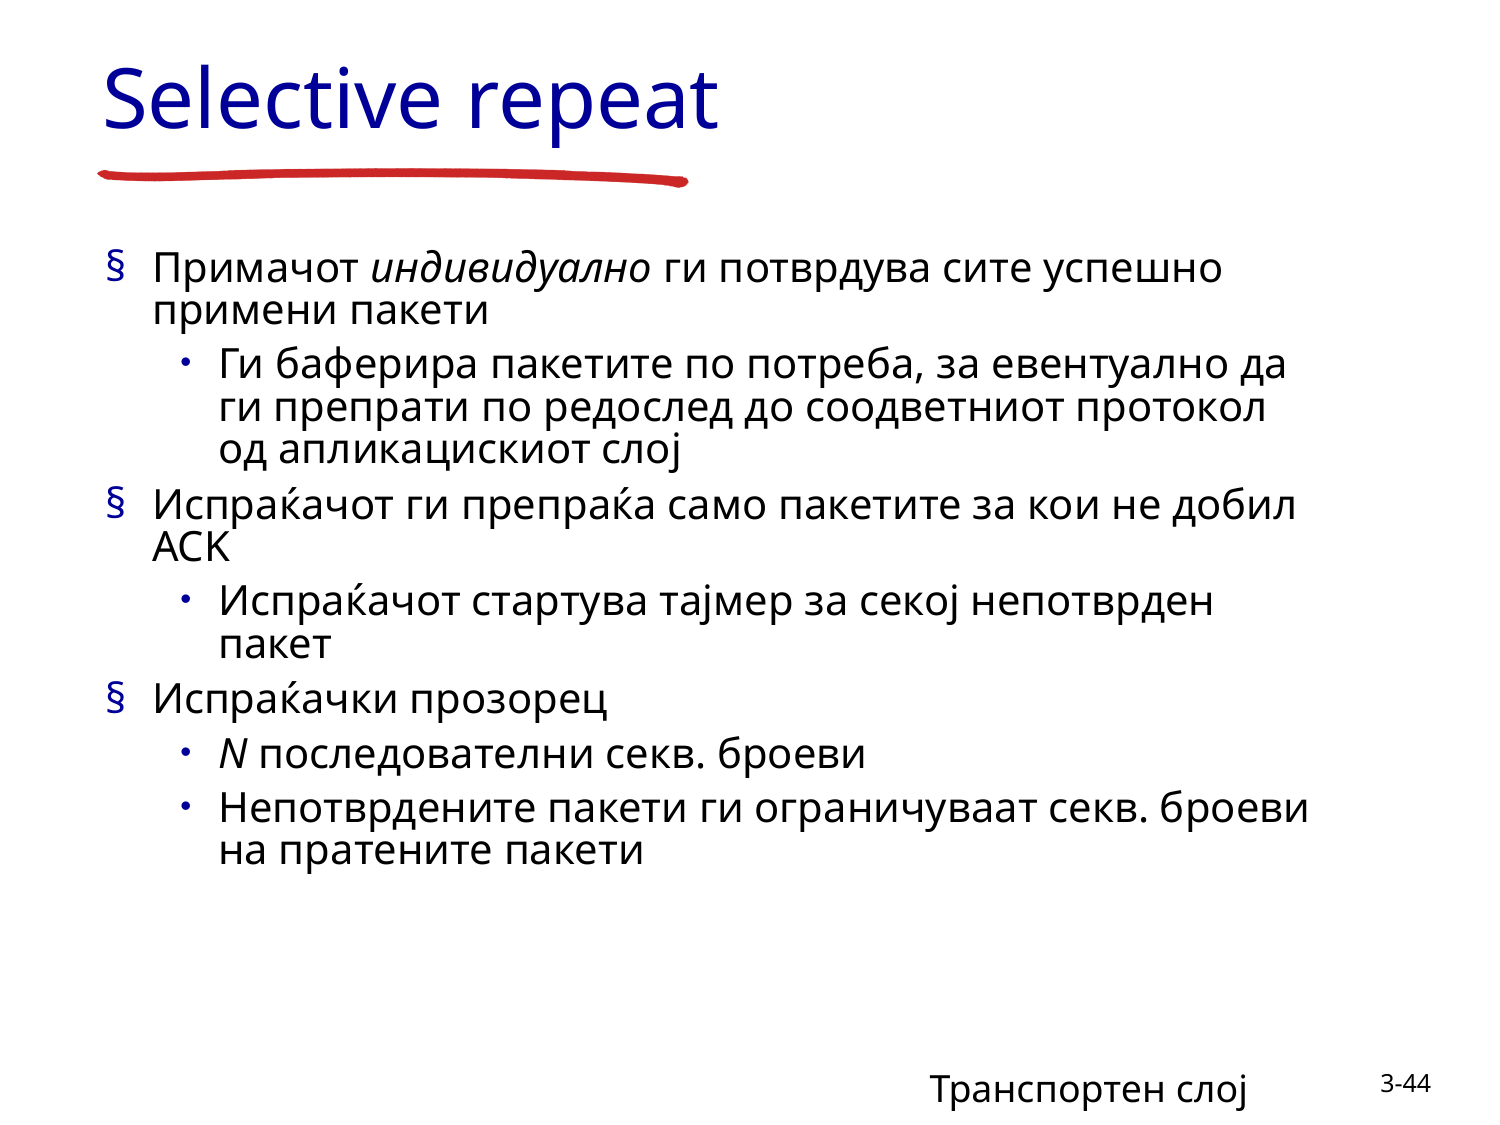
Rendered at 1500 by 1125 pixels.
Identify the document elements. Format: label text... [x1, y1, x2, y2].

title Selective repeat [87, 37, 1363, 225]
list Примачот индивидуално ги потврдува сите успешно примени пакети Ги баферира пакетите по потреба, за евентуално да ги препрати по редослед до соодветниот протокол од апликацискиот слој Испраќачот ги препраќа само пакетите за кои не добил ACK Испраќачот стартува тајмер за секој непотврден пакет Испраќачки прозорец N последователни секв. броеви Непотврдените пакети ги ограничуваат секв. броеви на пратените пакети [90, 240, 1332, 1004]
footer Транспортен слој [914, 1057, 1390, 1105]
slide_number 3-<number> [1365, 1060, 1477, 1106]
